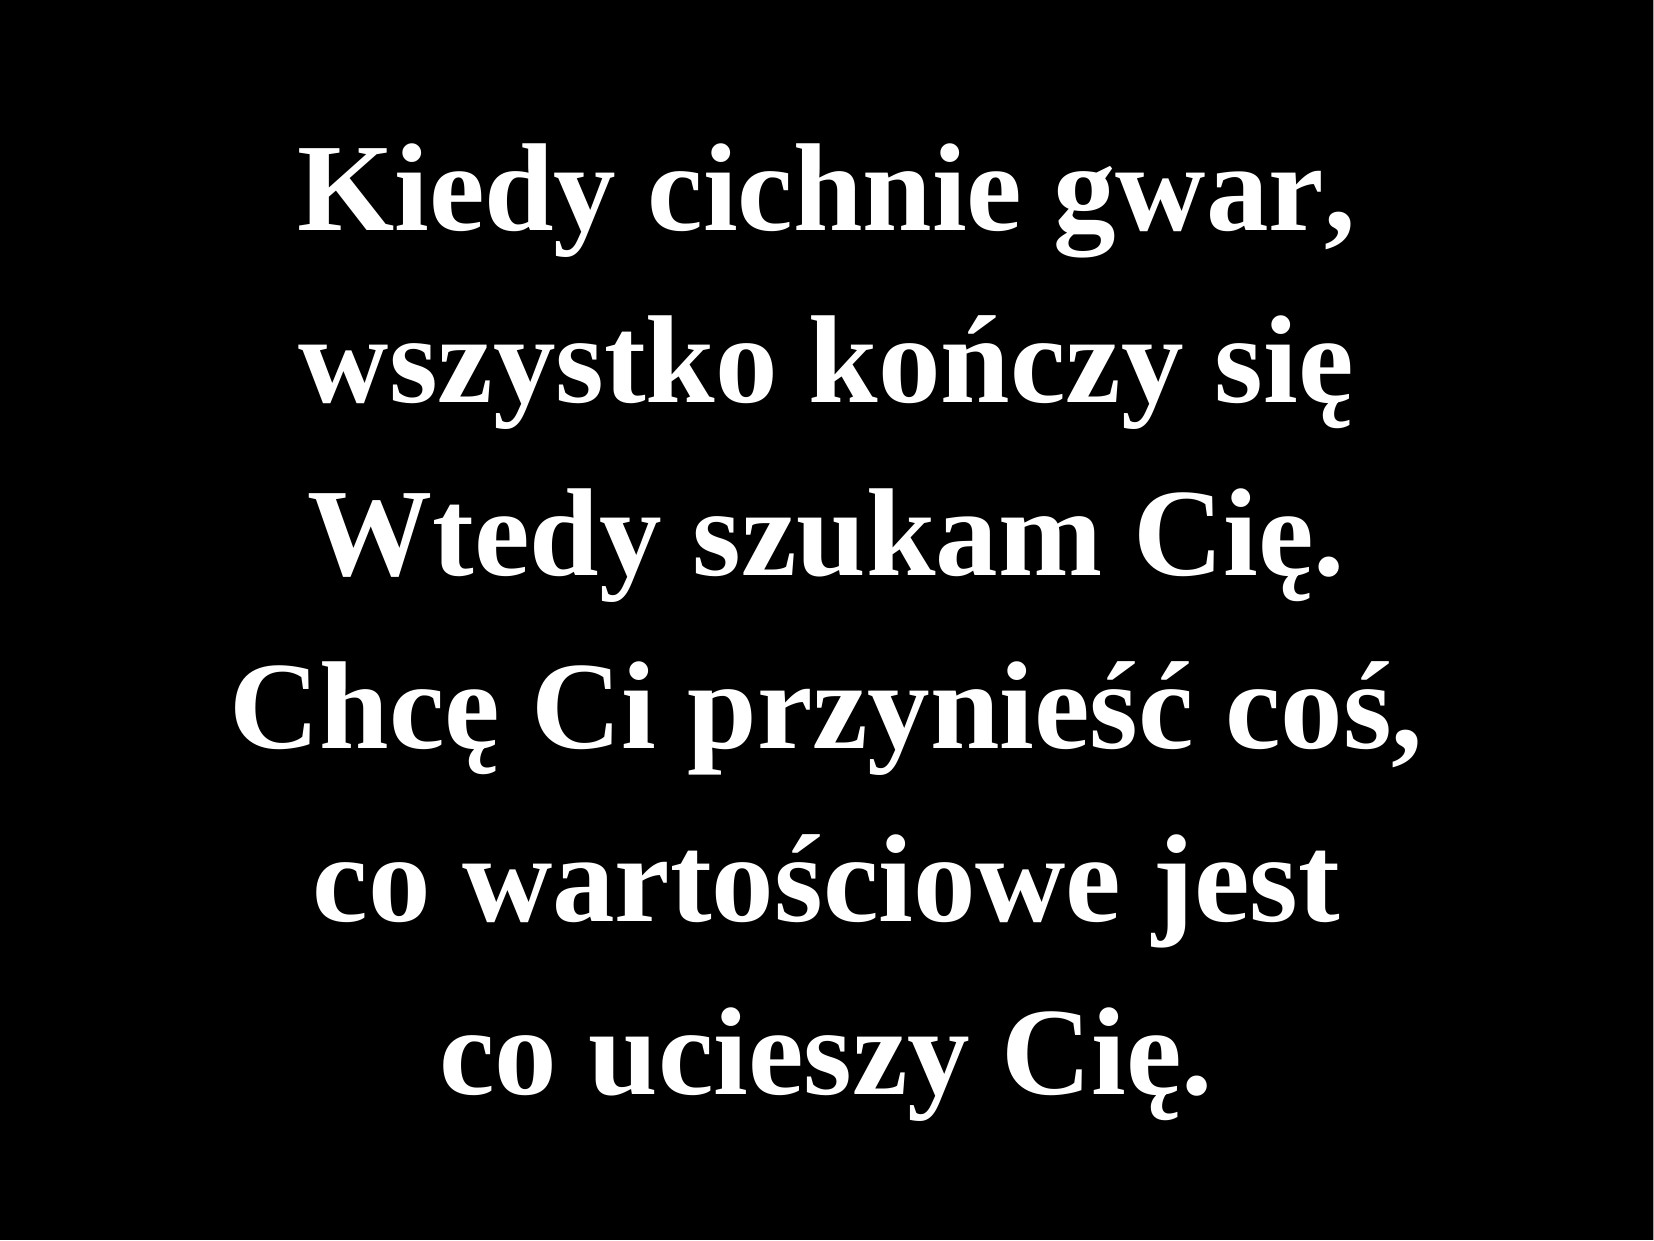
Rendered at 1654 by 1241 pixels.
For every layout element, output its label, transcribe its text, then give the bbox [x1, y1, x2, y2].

title Kiedy cichnie gwar, ppp wszystko kończy się ppp Wtedy szukam Cię. ppp Chcę Ci przynieść coś, ppp co wartościowe jest ppp co ucieszy Cię. [0, 0, 1654, 1241]
